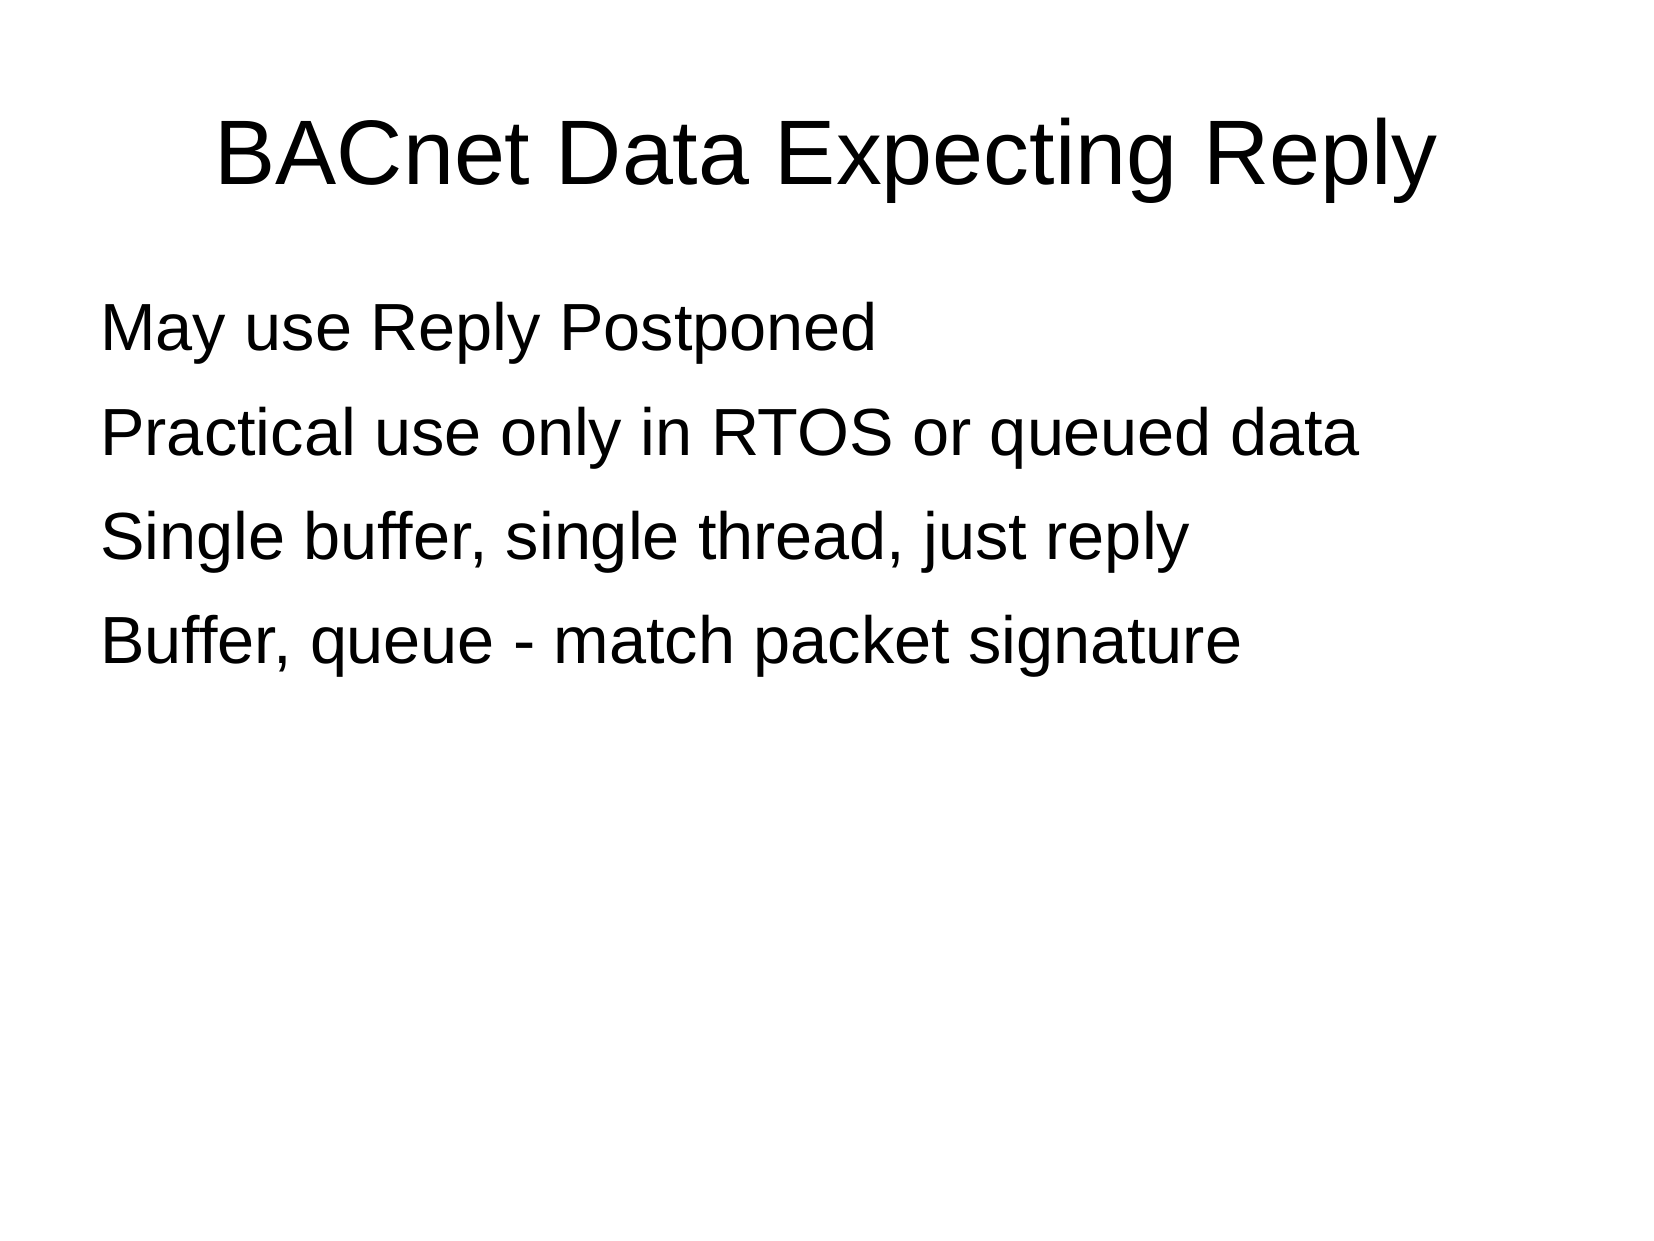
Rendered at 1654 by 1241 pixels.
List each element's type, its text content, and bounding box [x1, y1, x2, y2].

list May use Reply Postponed Practical use only in RTOS or queued data Single buffer, single thread, just reply Buffer, queue - match packet signature [82, 290, 1571, 1094]
title BACnet Data Expecting Reply [82, 49, 1571, 257]
